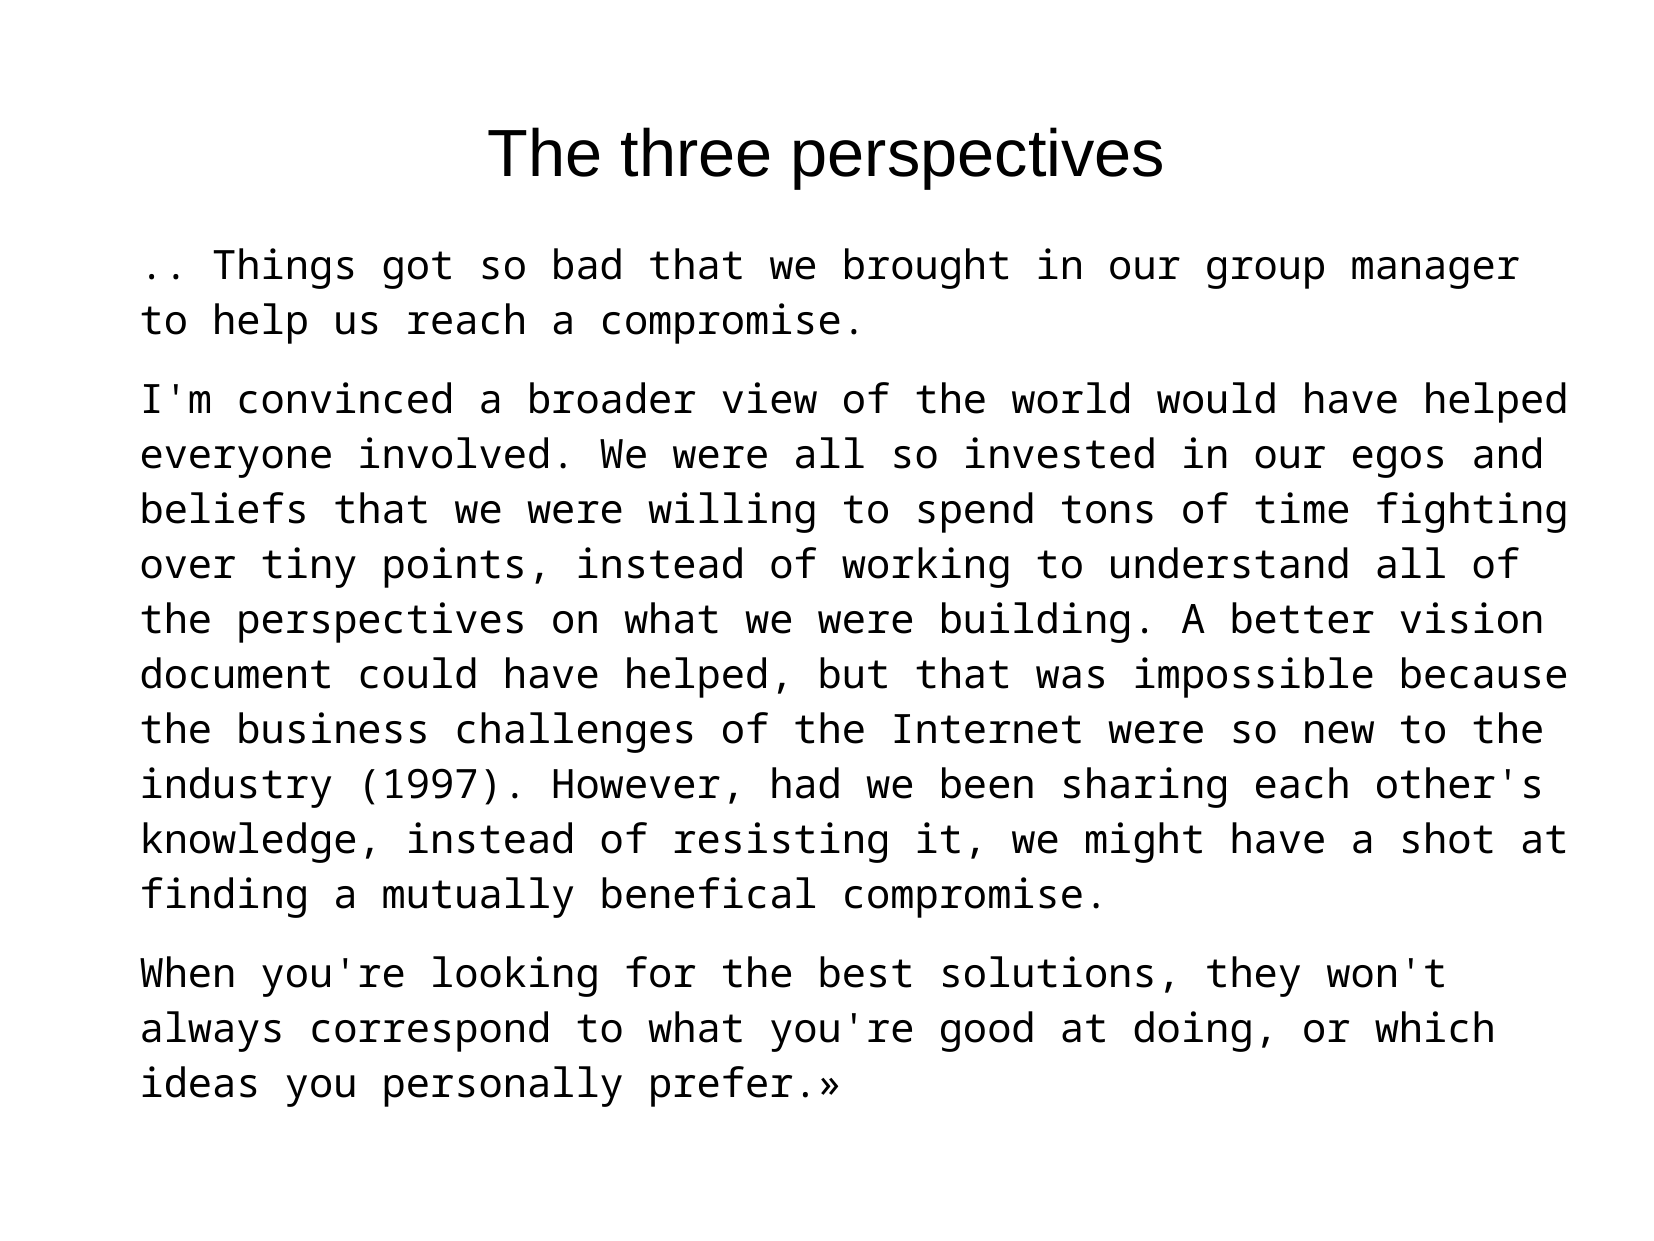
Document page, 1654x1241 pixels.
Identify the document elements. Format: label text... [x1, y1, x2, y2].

list .. Things got so bad that we brought in our group manager to help us reach a compromise. I'm convinced a broader view of the world would have helped everyone involved. We were all so invested in our egos and beliefs that we were willing to spend tons of time fighting over tiny points, instead of working to understand all of the perspectives on what we were building. A better vision document could have helped, but that was impossible because the business challenges of the Internet were so new to the industry (1997). However, had we been sharing each other's knowledge, instead of resisting it, we might have a shot at finding a mutually benefical compromise. When you're looking for the best solutions, they won't always correspond to what you're good at doing, or which ideas you personally prefer.» [82, 236, 1571, 1170]
title The three perspectives [82, 49, 1571, 236]
